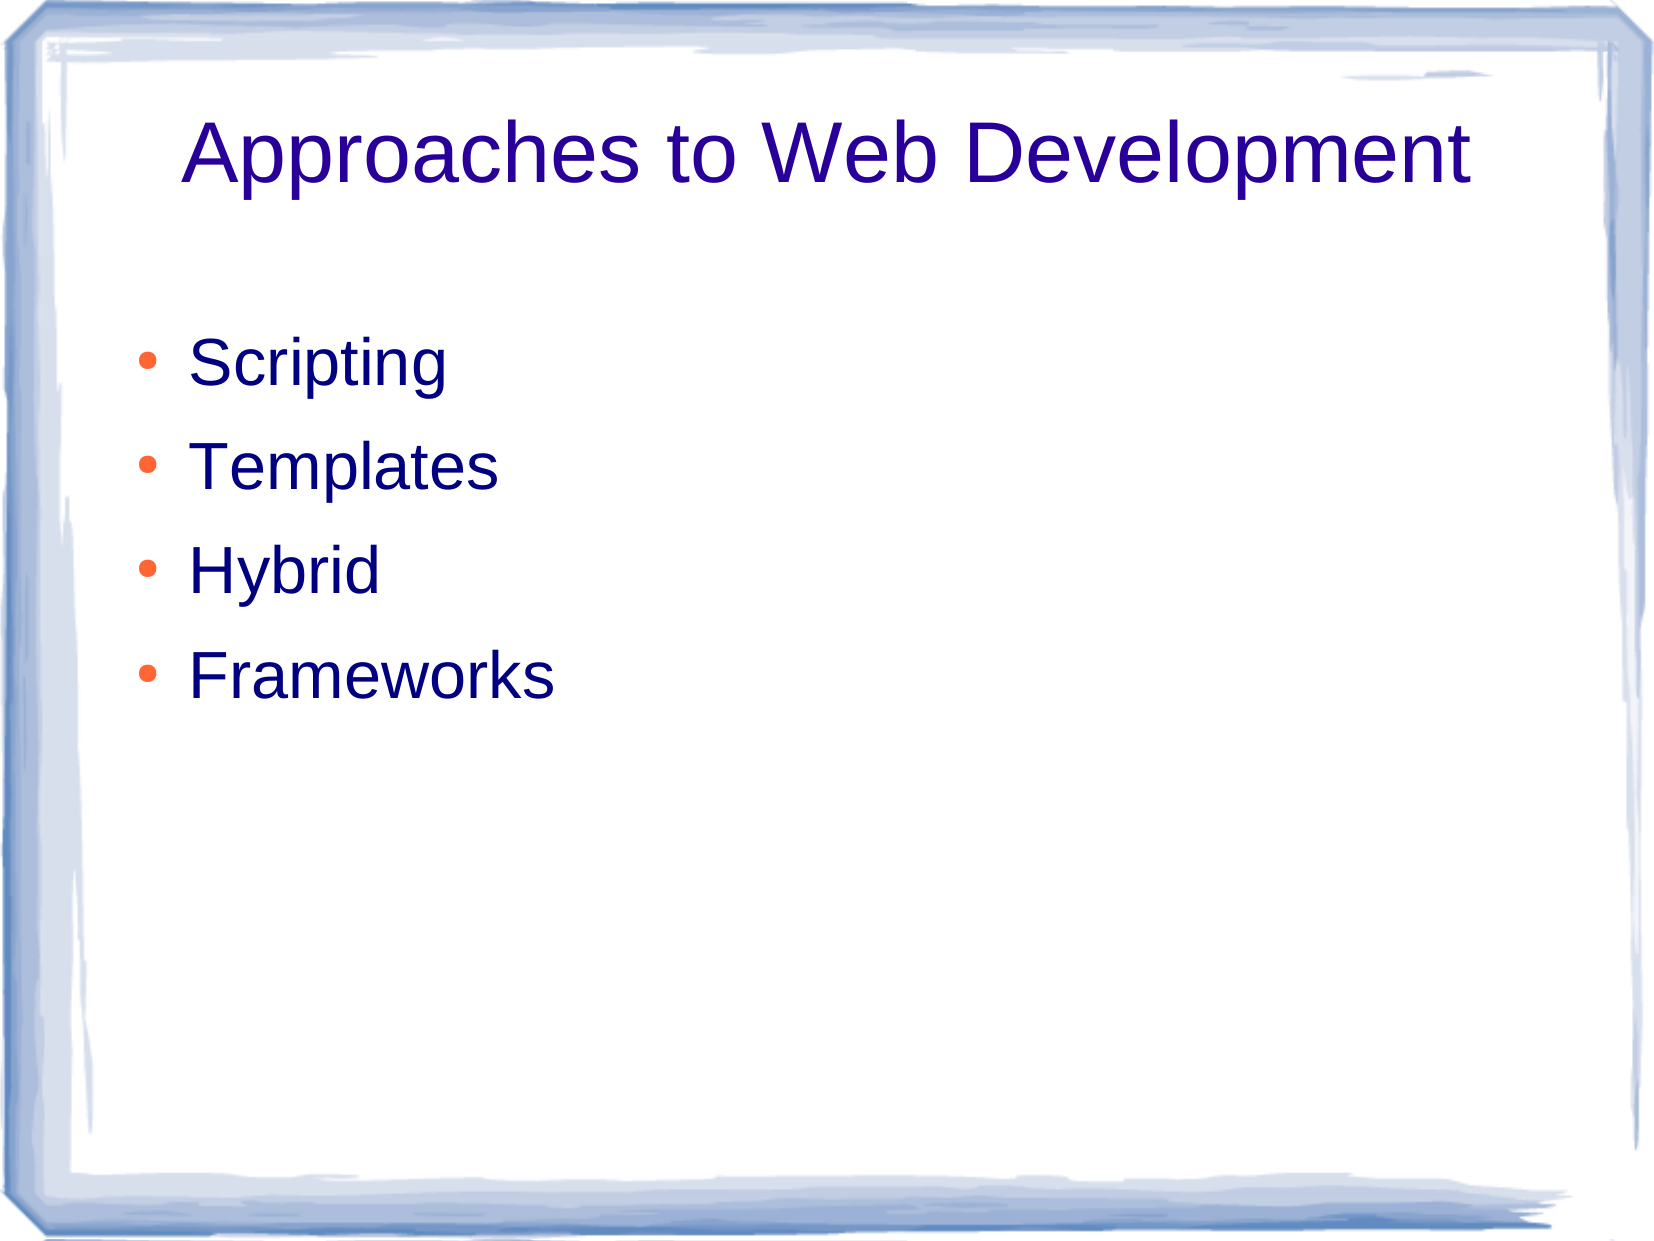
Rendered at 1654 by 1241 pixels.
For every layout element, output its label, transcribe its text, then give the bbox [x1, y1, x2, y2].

picture [0, 0, 1654, 1241]
title Approaches to Web Development [82, 49, 1571, 257]
list Scripting Templates Hybrid Frameworks [118, 324, 1571, 1004]
